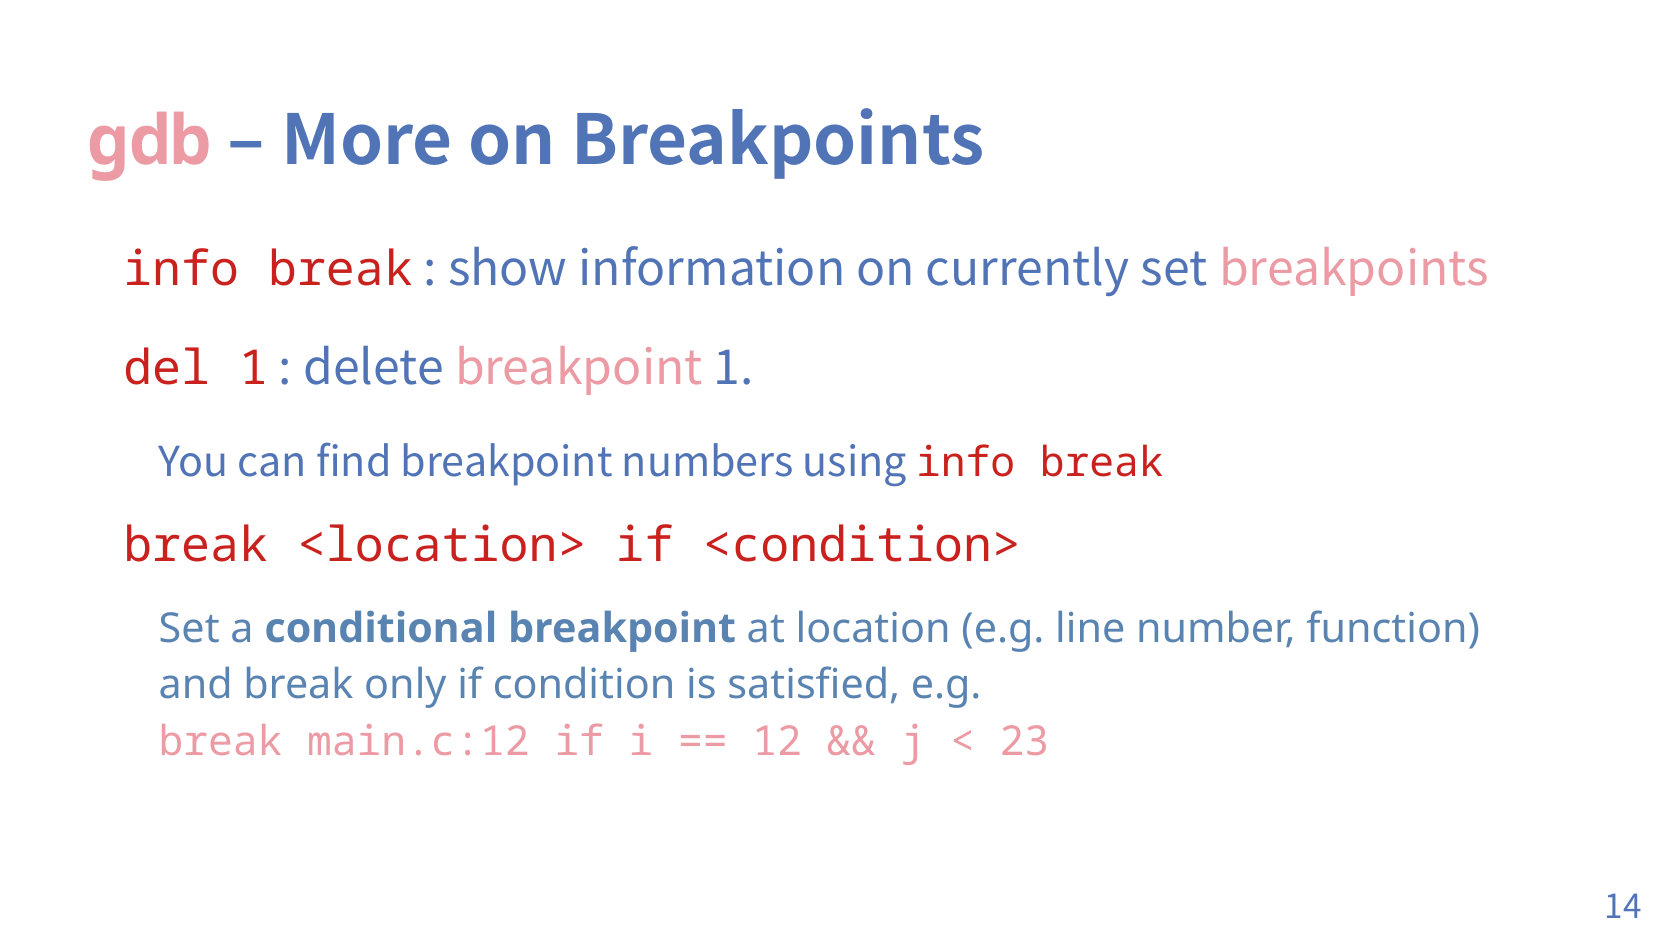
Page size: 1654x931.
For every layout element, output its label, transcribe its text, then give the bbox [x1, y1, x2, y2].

list info break : show information on currently set breakpoints del 1 : delete breakpoint 1. You can find breakpoint numbers using info break break <location> if <condition> Set a conditional breakpoint at location (e.g. line number, function) and break only if condition is satisfied, e.g. break main.c:12 if i == 12 && j < 23 [87, 229, 1553, 840]
title gdb – More on Breakpoints [87, 93, 1563, 176]
